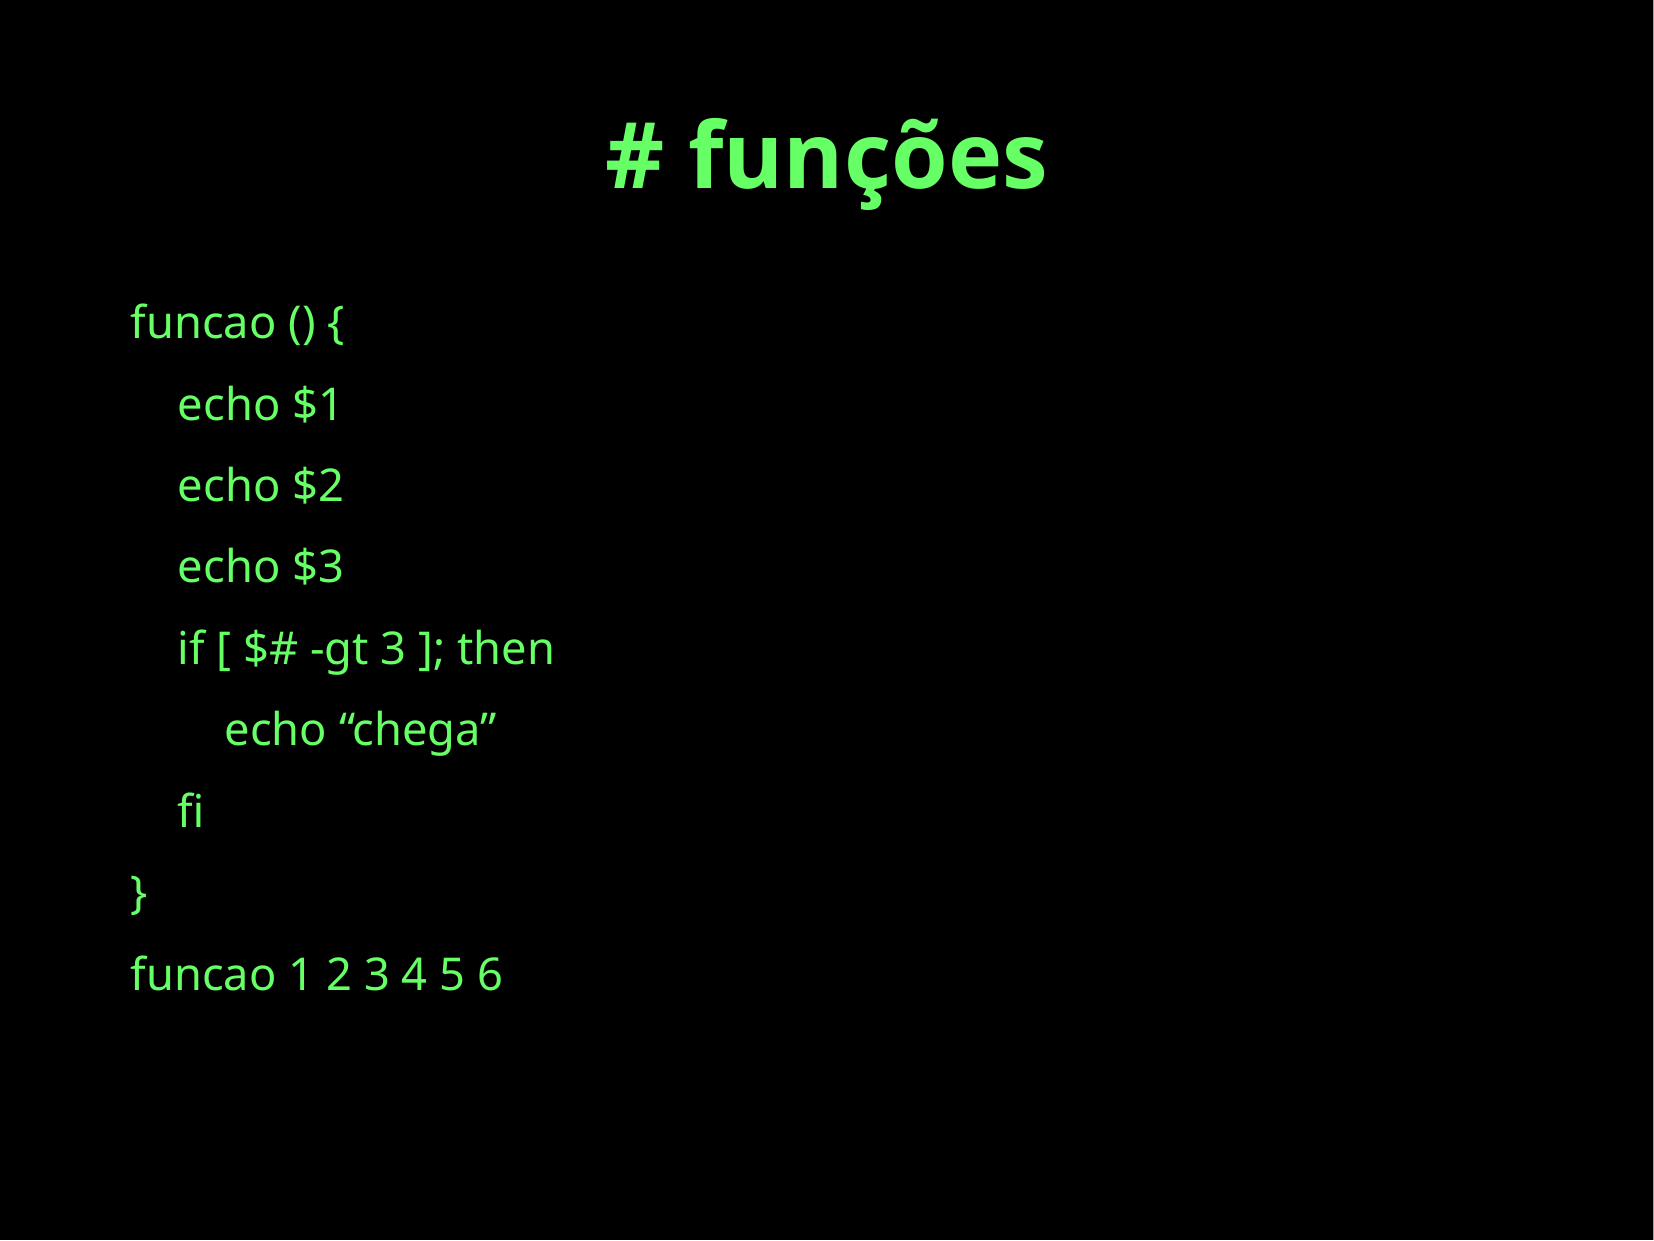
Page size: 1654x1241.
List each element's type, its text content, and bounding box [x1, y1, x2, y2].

title # funções [82, 49, 1571, 257]
list funcao () { echo $1 echo $2 echo $3 if [ $# -gt 3 ]; then echo “chega” fi } funcao 1 2 3 4 5 6 [82, 290, 1571, 1010]
